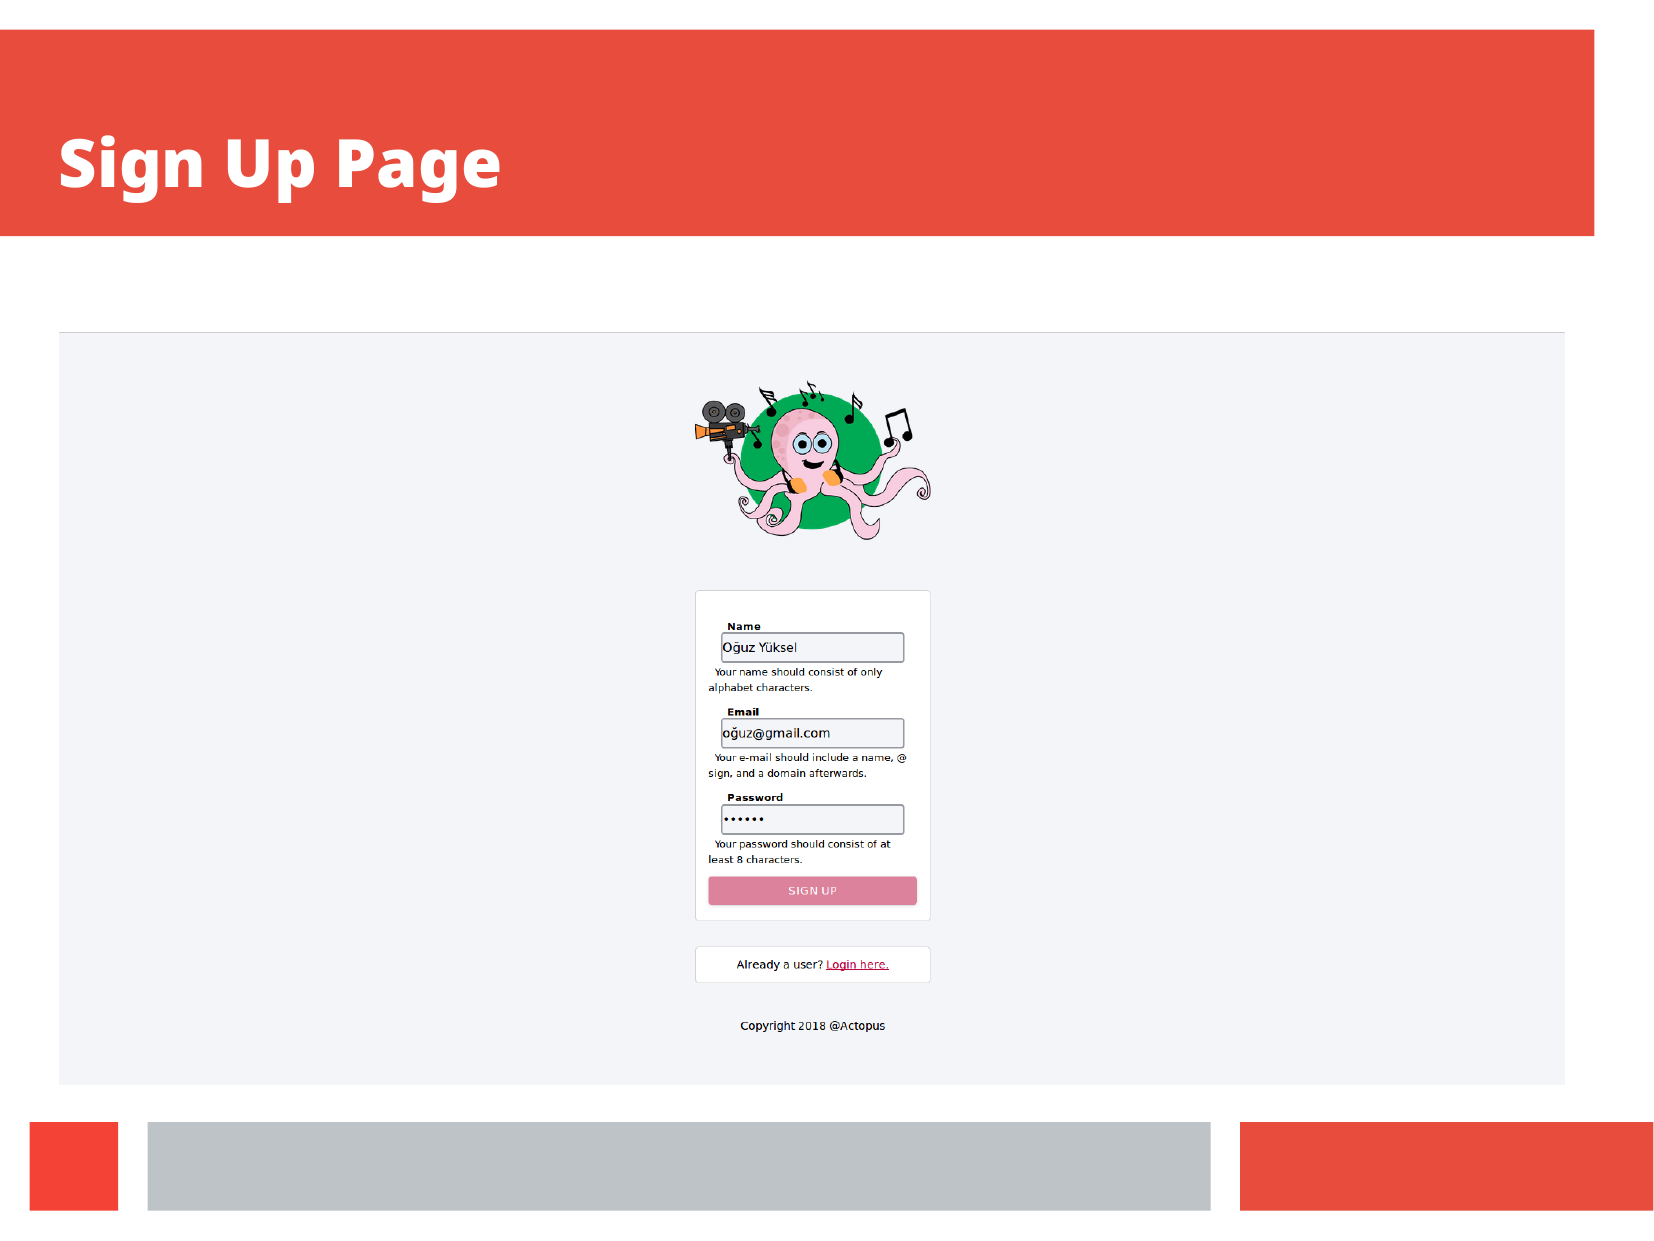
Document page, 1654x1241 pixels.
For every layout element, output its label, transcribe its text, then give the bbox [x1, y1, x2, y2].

title Sign Up Page [59, 59, 1595, 207]
picture [59, 332, 1565, 1085]
